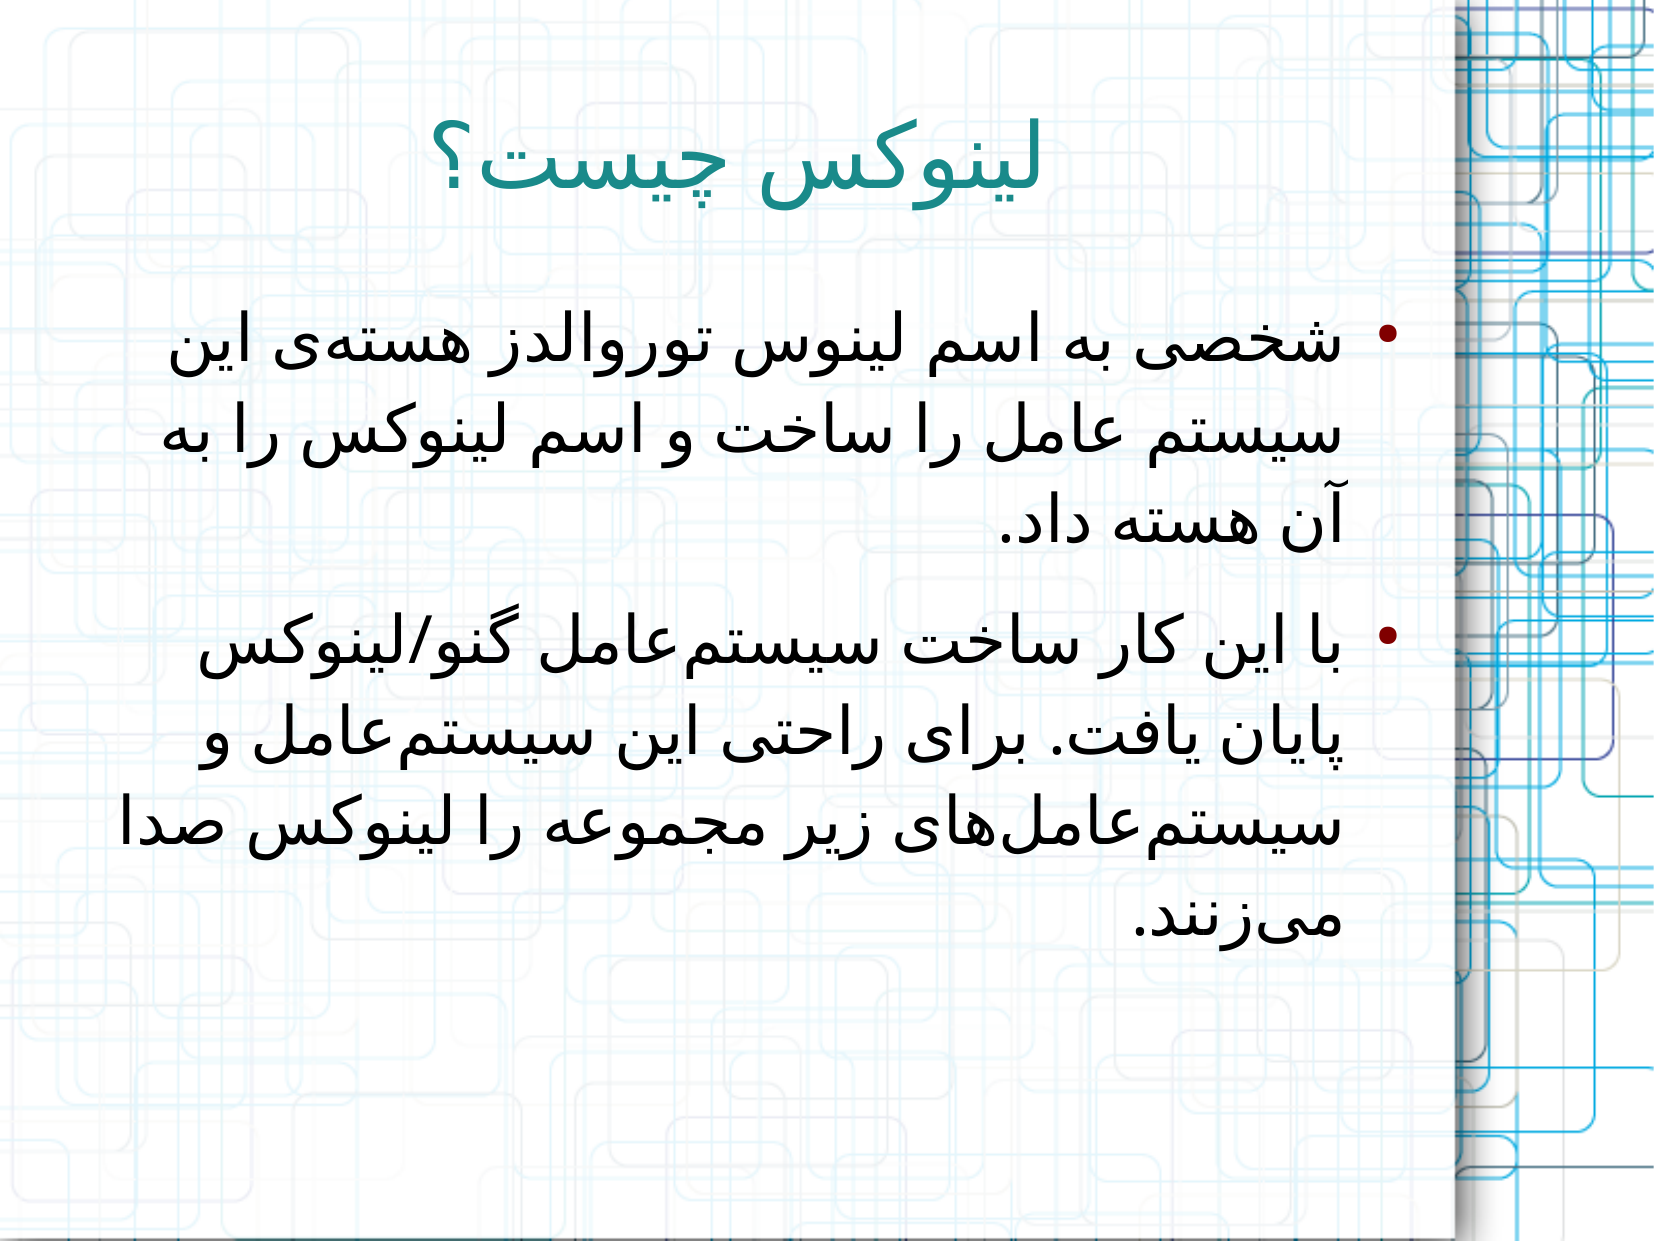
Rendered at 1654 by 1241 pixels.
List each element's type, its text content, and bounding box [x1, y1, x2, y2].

list شخصی به اسم لینوس توروالدز هسته‌ی این سیستم عامل را ساخت و اسم لینوکس را به آن هسته داد. با این کار ساخت سیستم‌عامل گنو/لینوکس پایان یافت. برای راحتی این سیستم‌عامل و سیستم‌عامل‌های زیر مجموعه را لینوکس صدا می‌زنند. [82, 290, 1418, 1010]
picture [0, 0, 1654, 1241]
title لینوکس چیست؟ [59, 49, 1418, 257]
